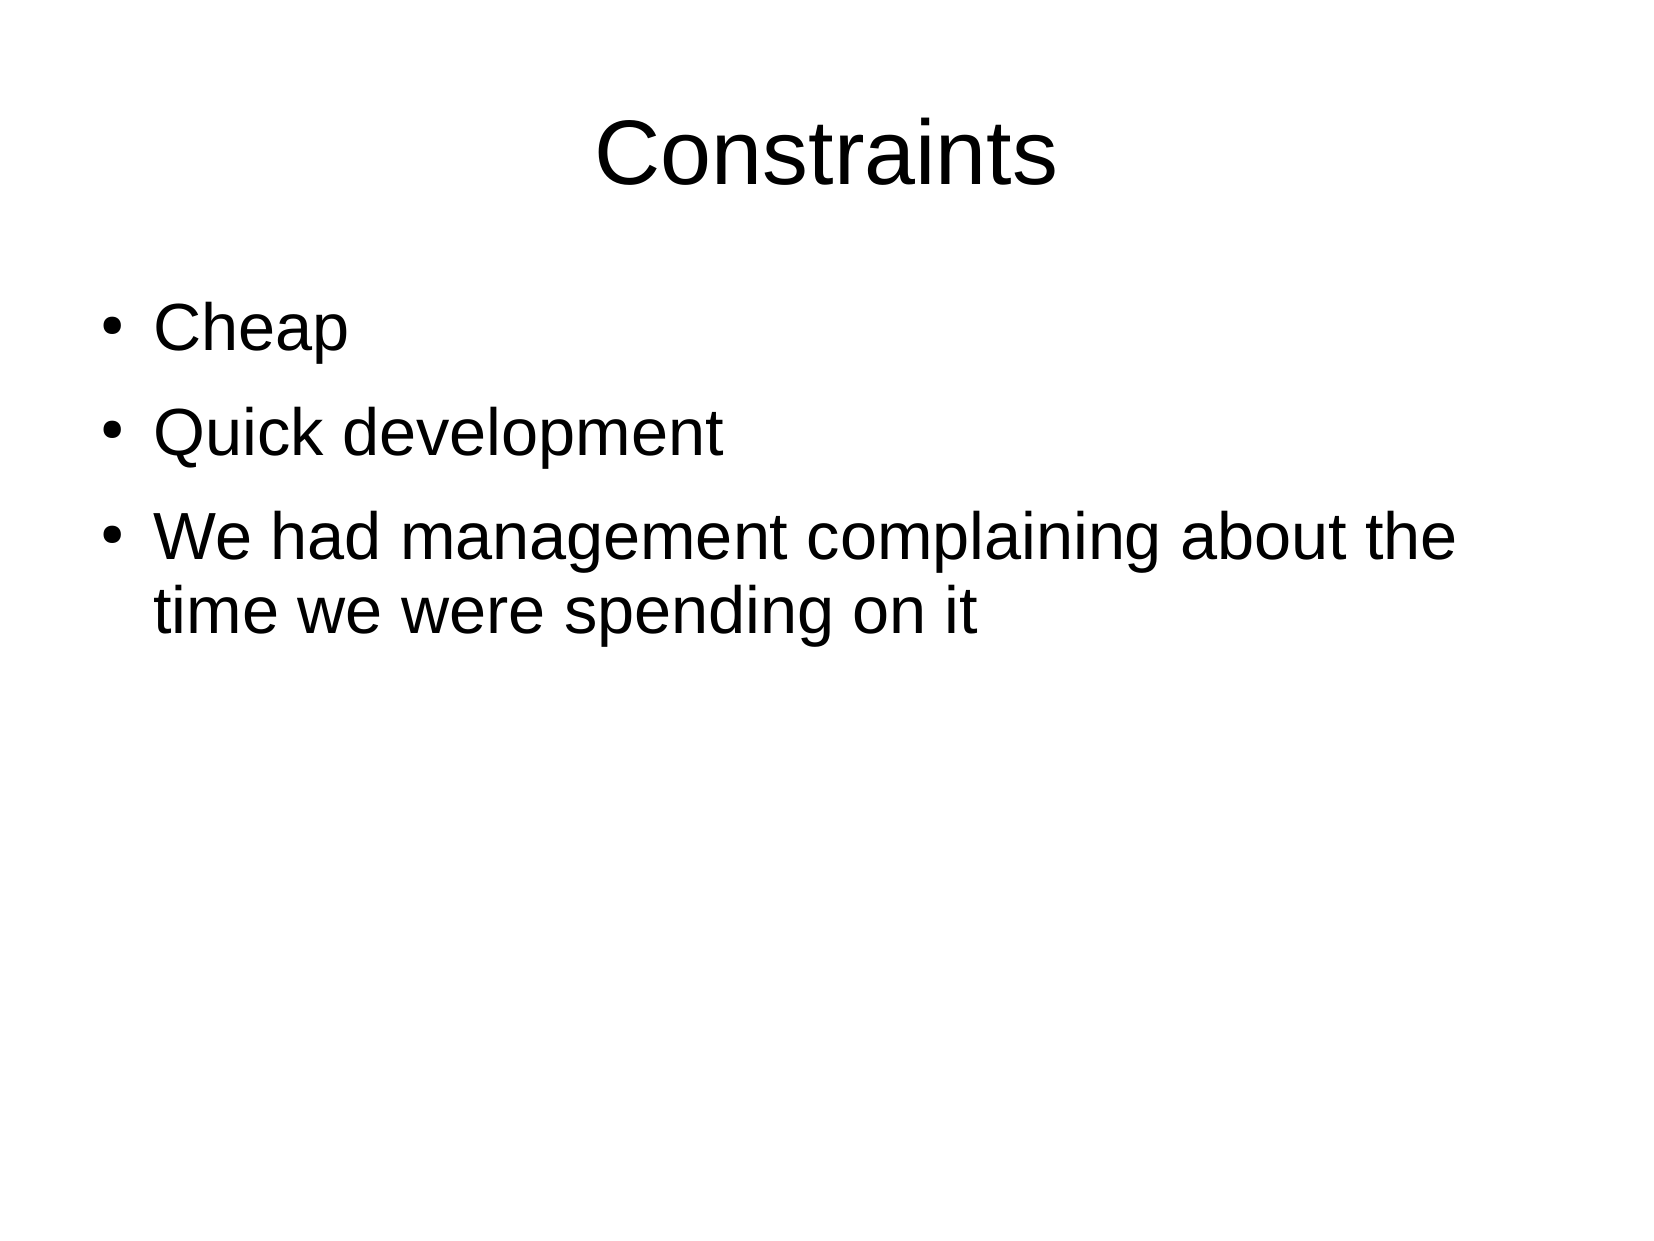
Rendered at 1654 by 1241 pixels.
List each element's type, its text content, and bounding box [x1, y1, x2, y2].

list Cheap Quick development We had management complaining about the time we were spending on it [82, 290, 1571, 1010]
title Constraints [82, 49, 1571, 257]
